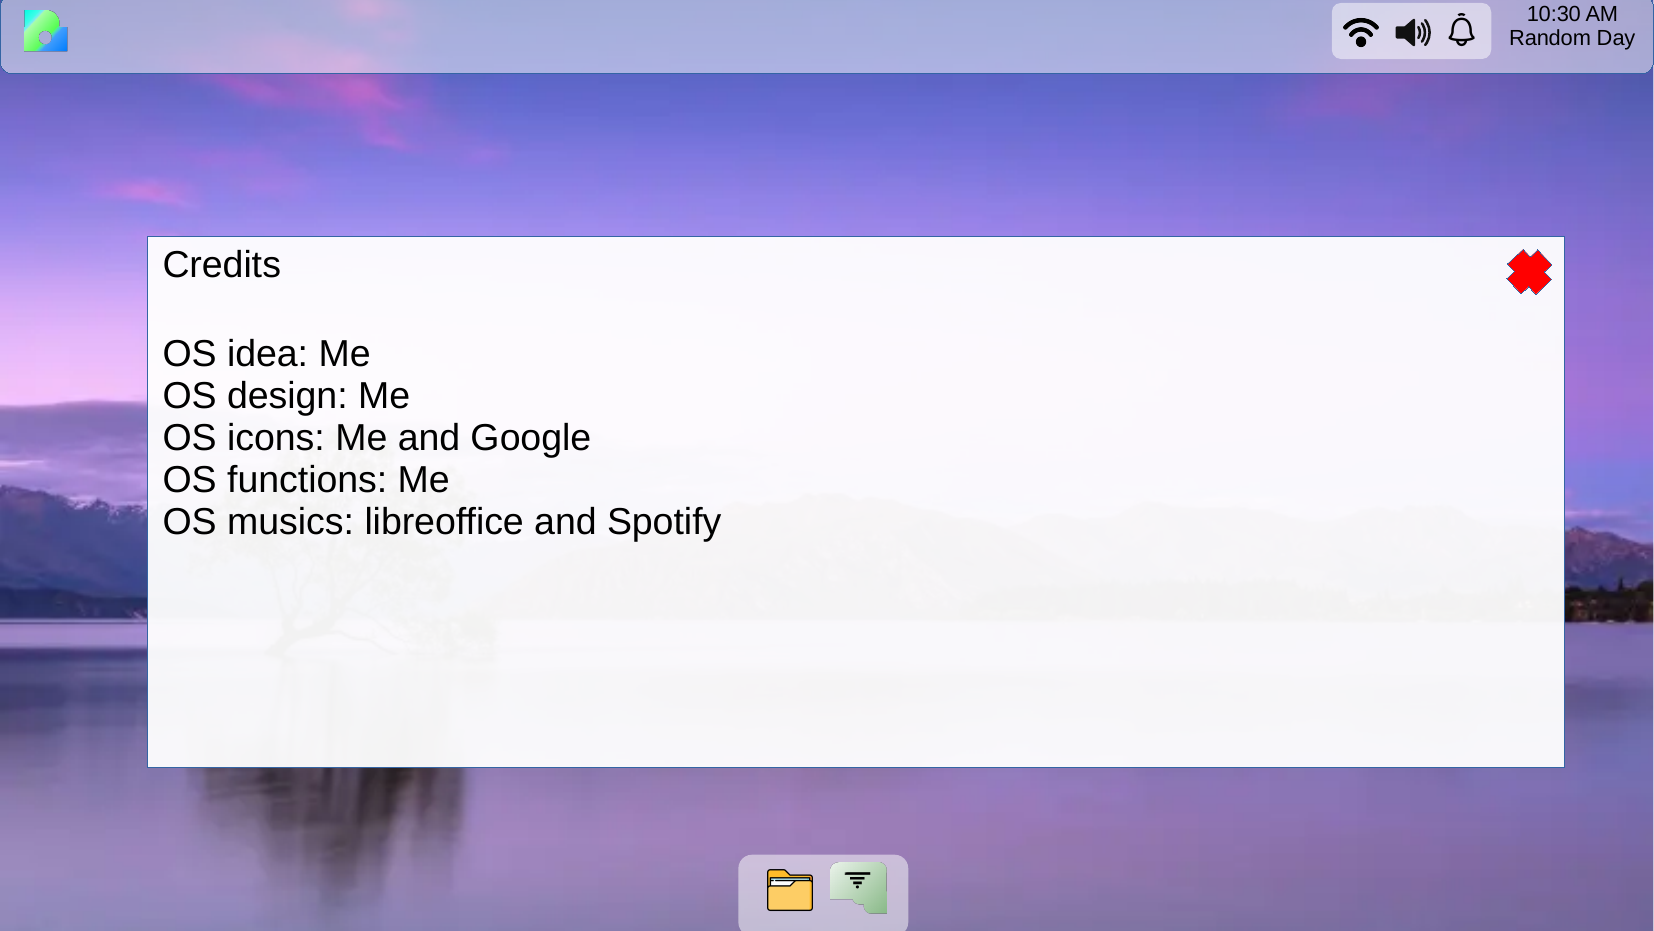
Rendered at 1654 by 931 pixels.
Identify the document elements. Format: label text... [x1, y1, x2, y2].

picture [0, 0, 1654, 931]
text_box OS idea: Me OS design: Me OS icons: Me and Google OS functions: Me OS musics: libreoffice and Spotify [147, 324, 1565, 768]
text_box 10:30 AM Random Day [1491, 0, 1654, 64]
text_box [89, 0, 1654, 74]
picture [1443, 11, 1480, 48]
text_box Credits [147, 236, 325, 296]
text_box [147, 236, 1565, 324]
picture [830, 862, 887, 919]
picture [1343, 14, 1379, 51]
text_box [738, 854, 909, 931]
picture [767, 867, 813, 913]
picture [1393, 12, 1433, 52]
